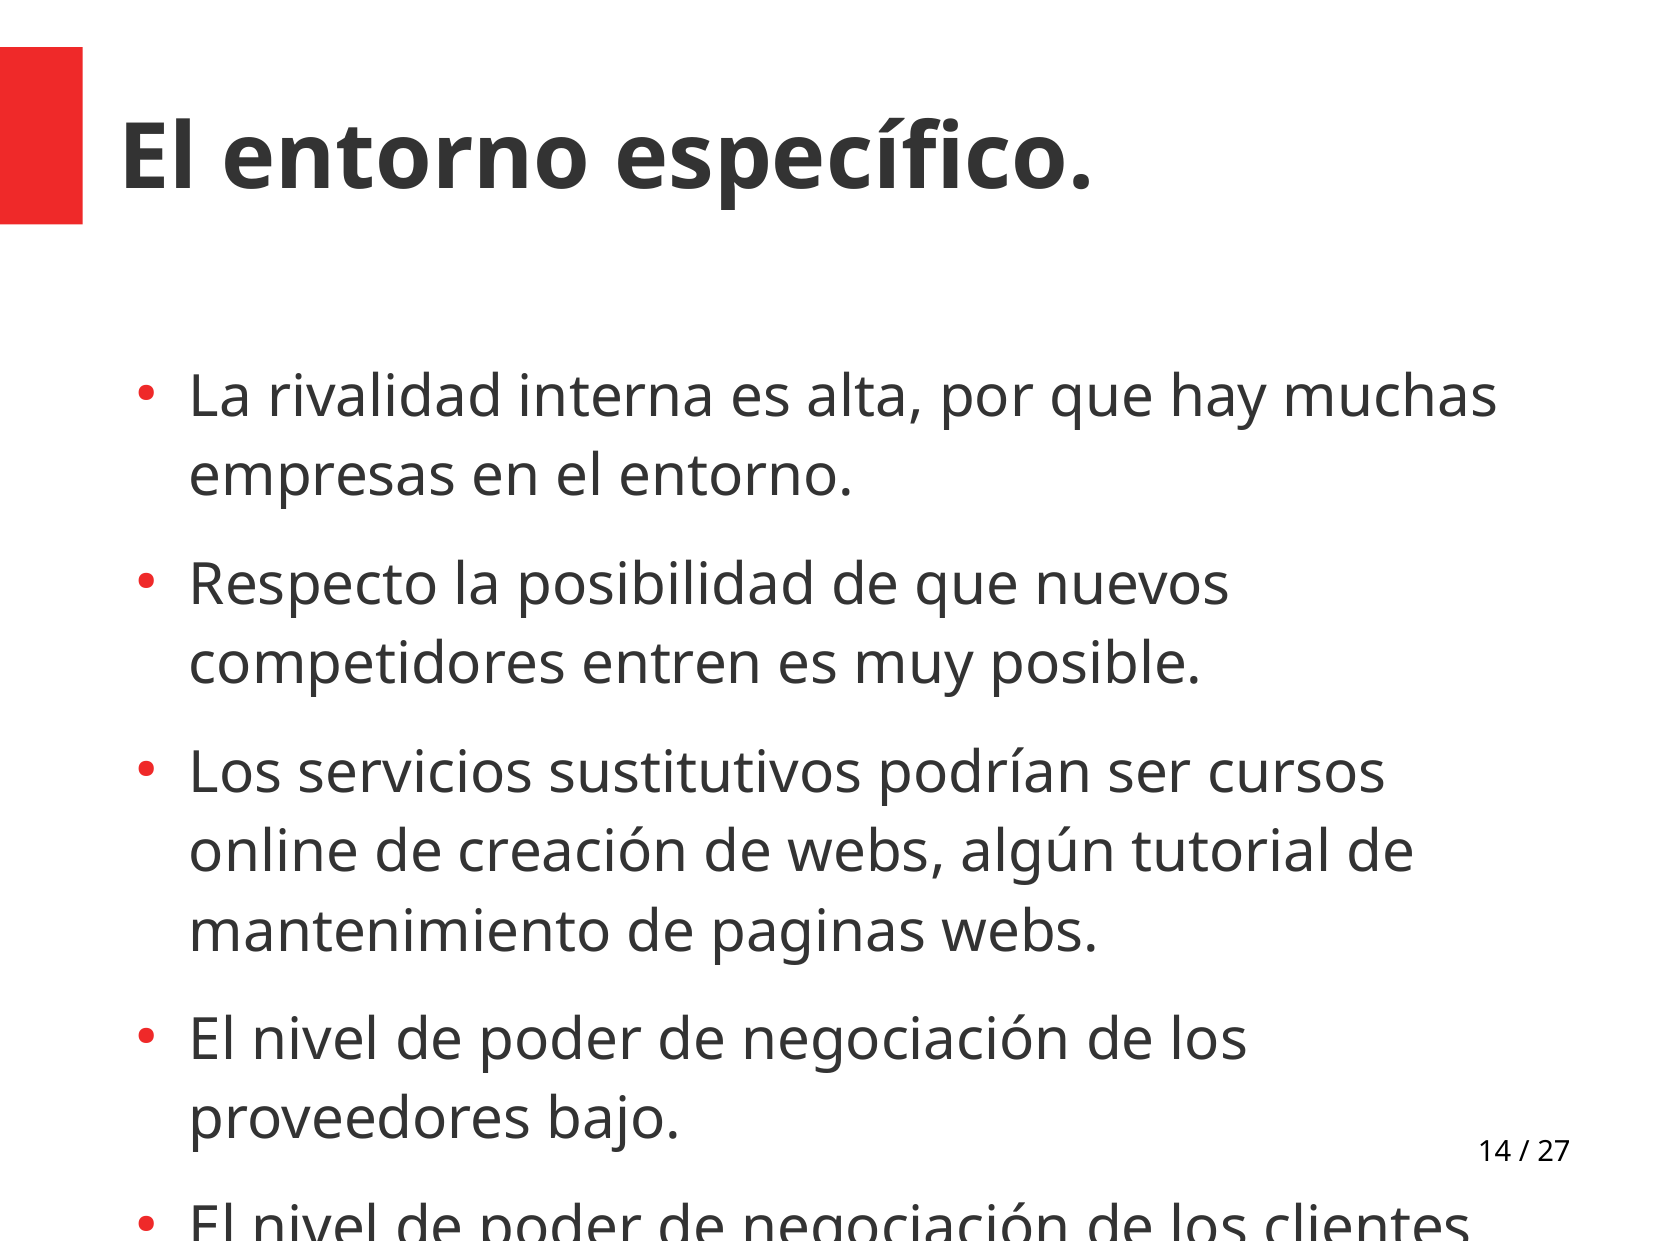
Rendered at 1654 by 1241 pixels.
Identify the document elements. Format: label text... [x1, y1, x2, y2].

title El entorno específico. [118, 49, 1571, 257]
list La rivalidad interna es alta, por que hay muchas empresas en el entorno. Respecto la posibilidad de que nuevos competidores entren es muy posible. Los servicios sustitutivos podrían ser cursos online de creación de webs, algún tutorial de mantenimiento de paginas webs. El nivel de poder de negociación de los proveedores bajo. El nivel de poder de negociación de los clientes también es bajo [118, 354, 1536, 1074]
